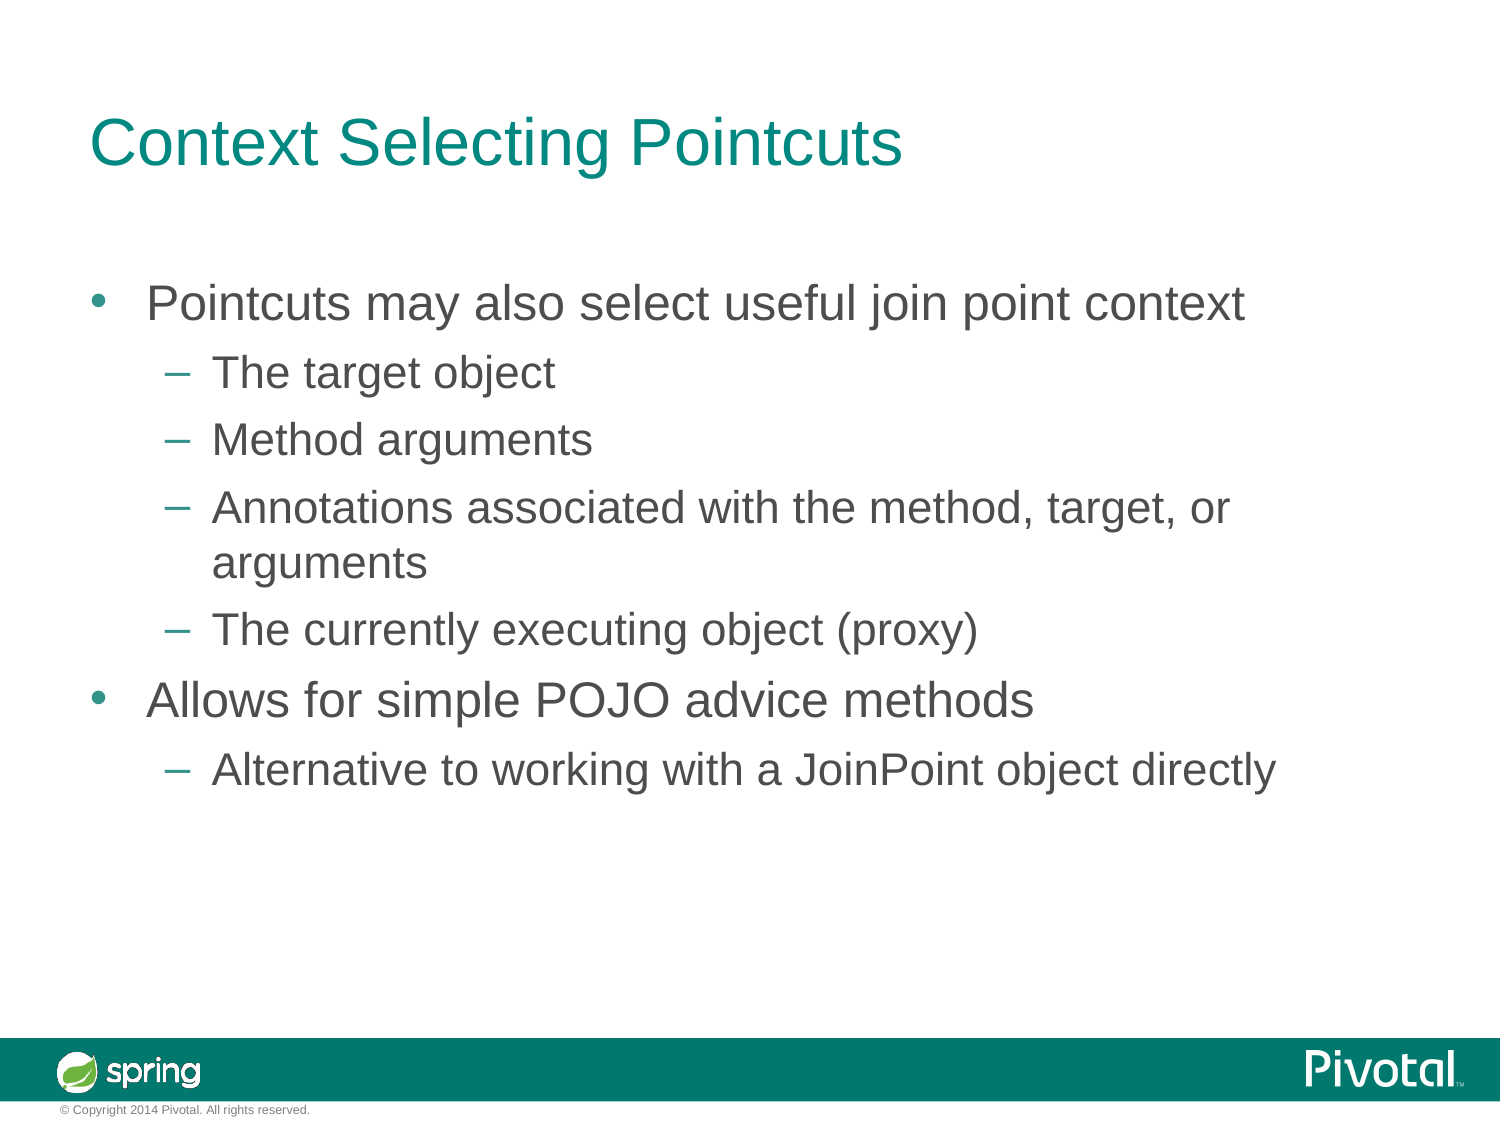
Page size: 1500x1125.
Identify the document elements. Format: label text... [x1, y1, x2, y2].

list Pointcuts may also select useful join point context The target object Method arguments Annotations associated with the method, target, or arguments The currently executing object (proxy) Allows for simple POJO advice methods Alternative to working with a JoinPoint object directly [75, 262, 1426, 1005]
title Context Selecting Pointcuts [75, 45, 1426, 233]
picture [1306, 1050, 1464, 1087]
picture [32, 1041, 210, 1103]
